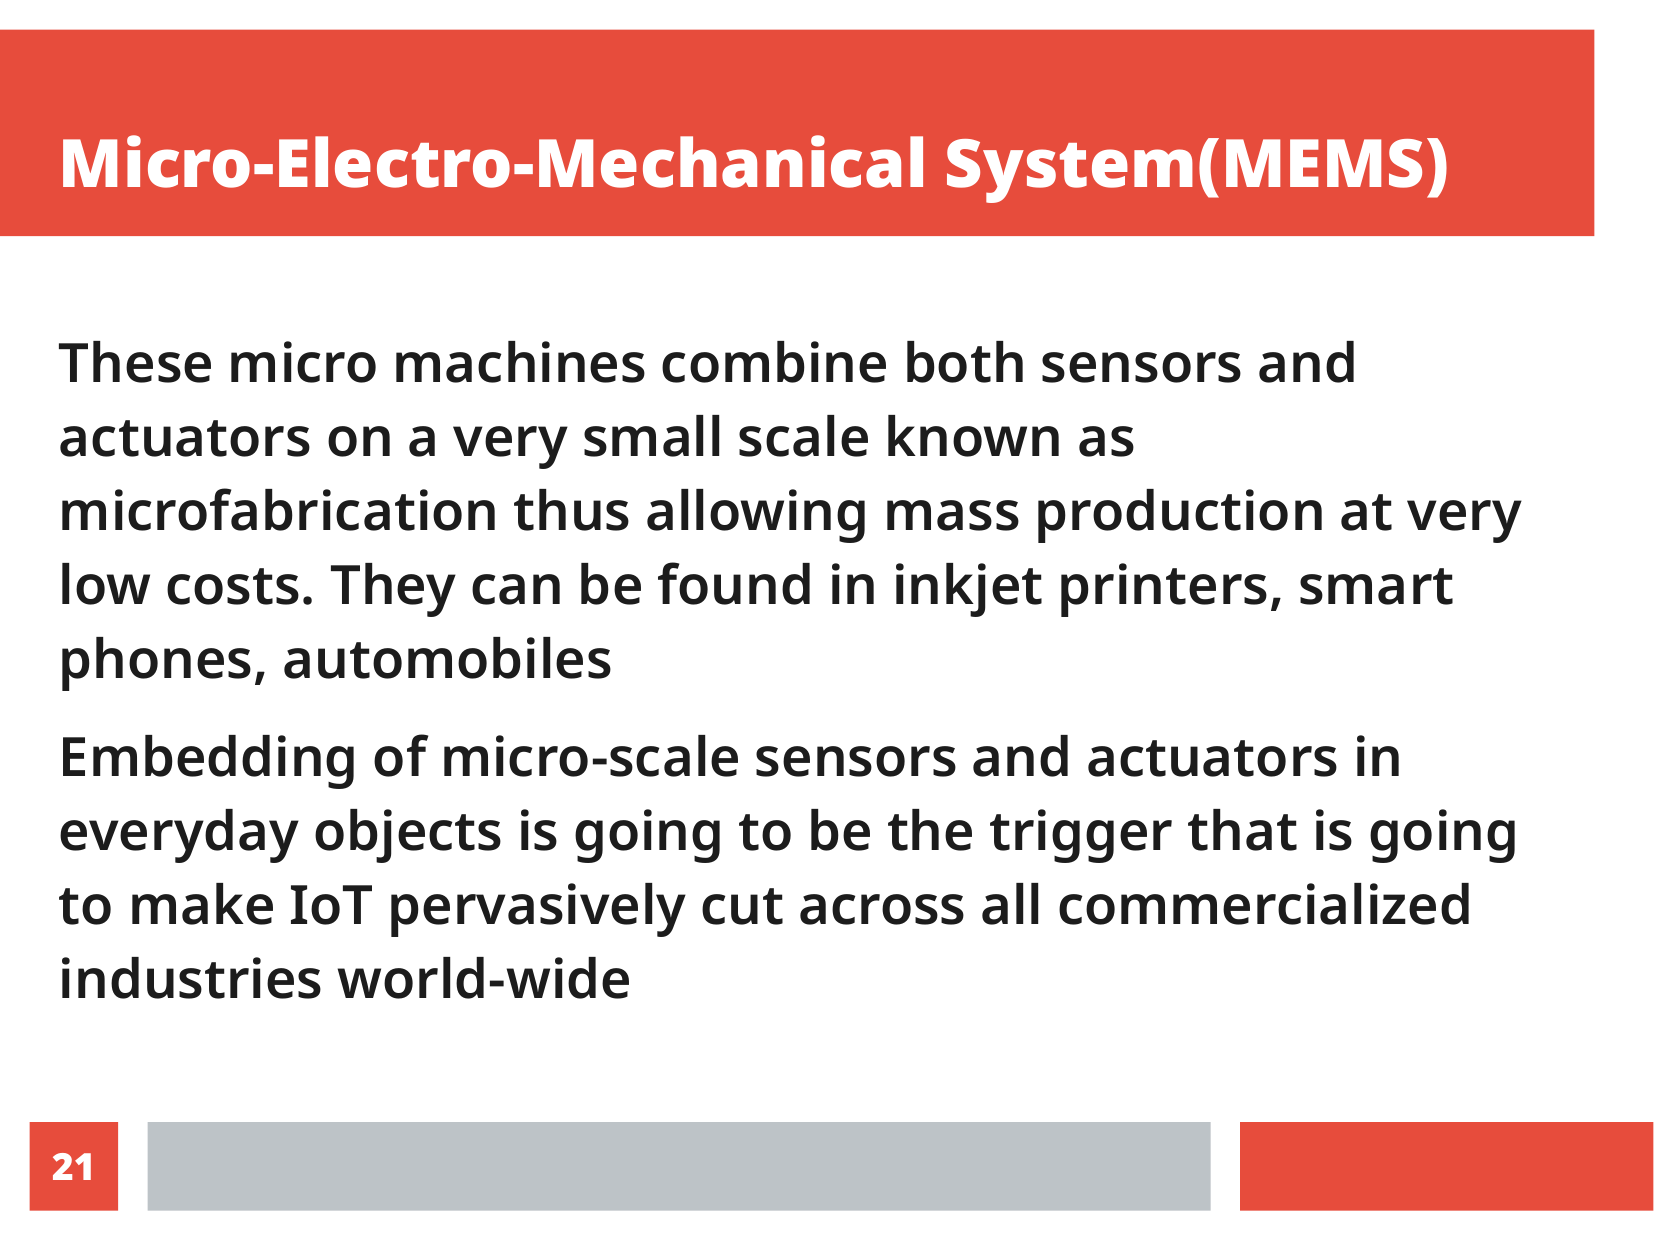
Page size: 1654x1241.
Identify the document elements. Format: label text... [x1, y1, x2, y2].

title Micro-Electro-Mechanical System(MEMS) [59, 59, 1595, 207]
list These micro machines combine both sensors and actuators on a very small scale known as microfabrication thus allowing mass production at very low costs. They can be found in inkjet printers, smart phones, automobiles Embedding of micro-scale sensors and actuators in everyday objects is going to be the trigger that is going to make IoT pervasively cut across all commercialized industries world-wide [59, 324, 1565, 1093]
